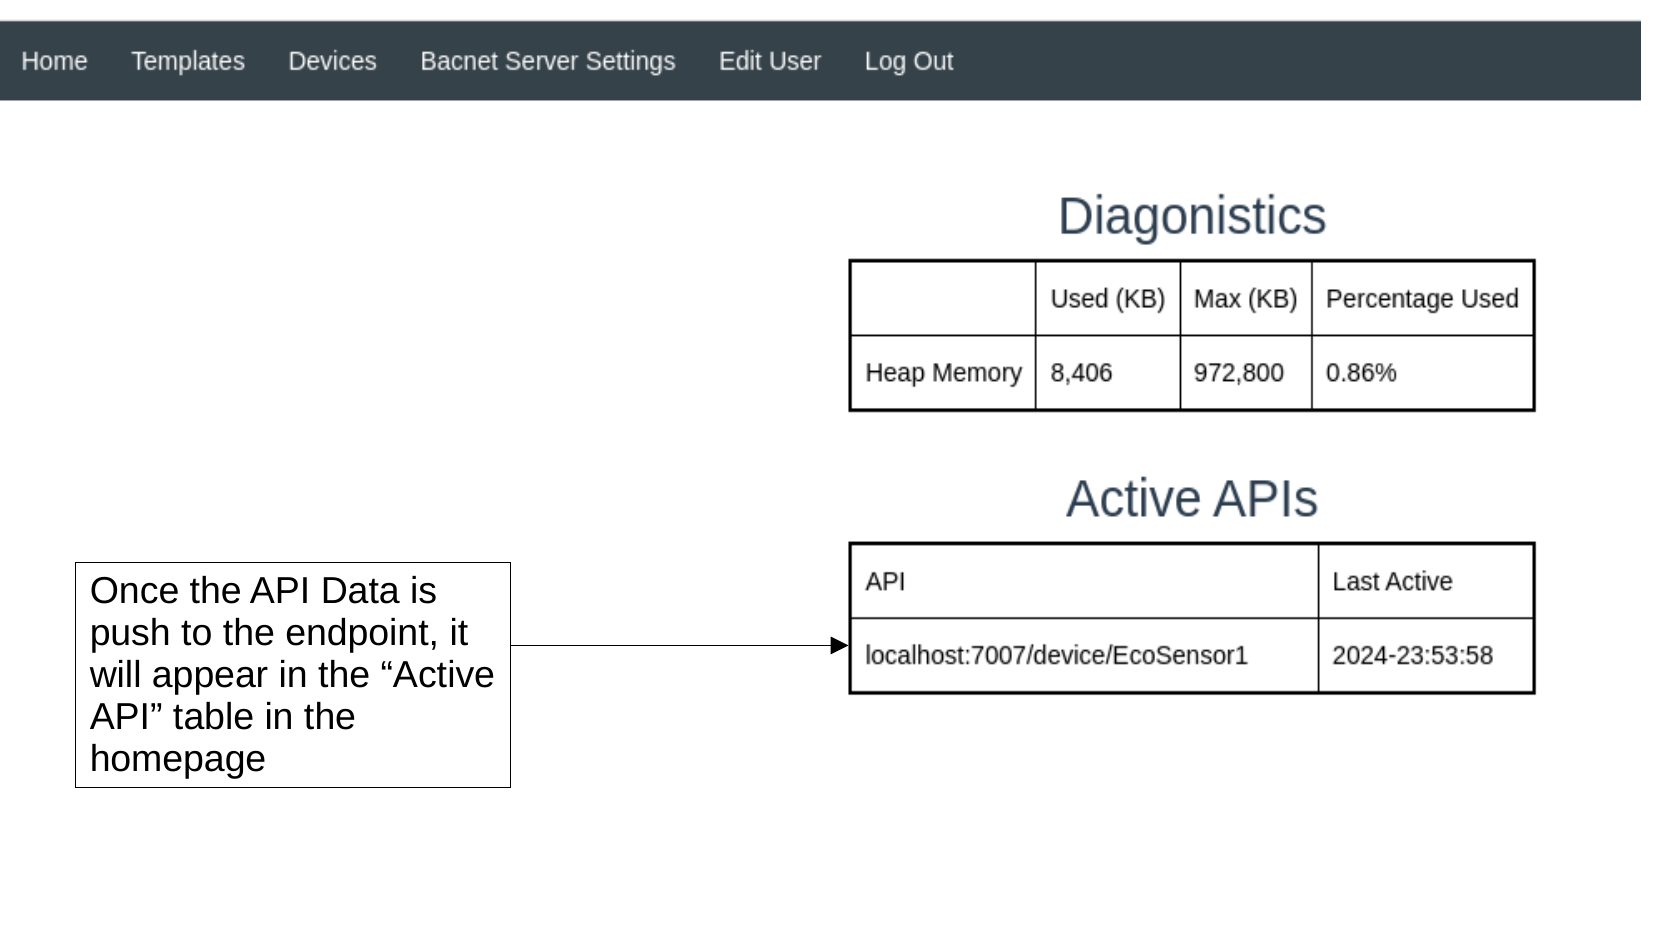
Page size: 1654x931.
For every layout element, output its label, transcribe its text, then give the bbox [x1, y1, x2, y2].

text_box Once the API Data is push to the endpoint, it will appear in the “Active API” table in the homepage [75, 562, 511, 788]
picture [0, 9, 1641, 931]
